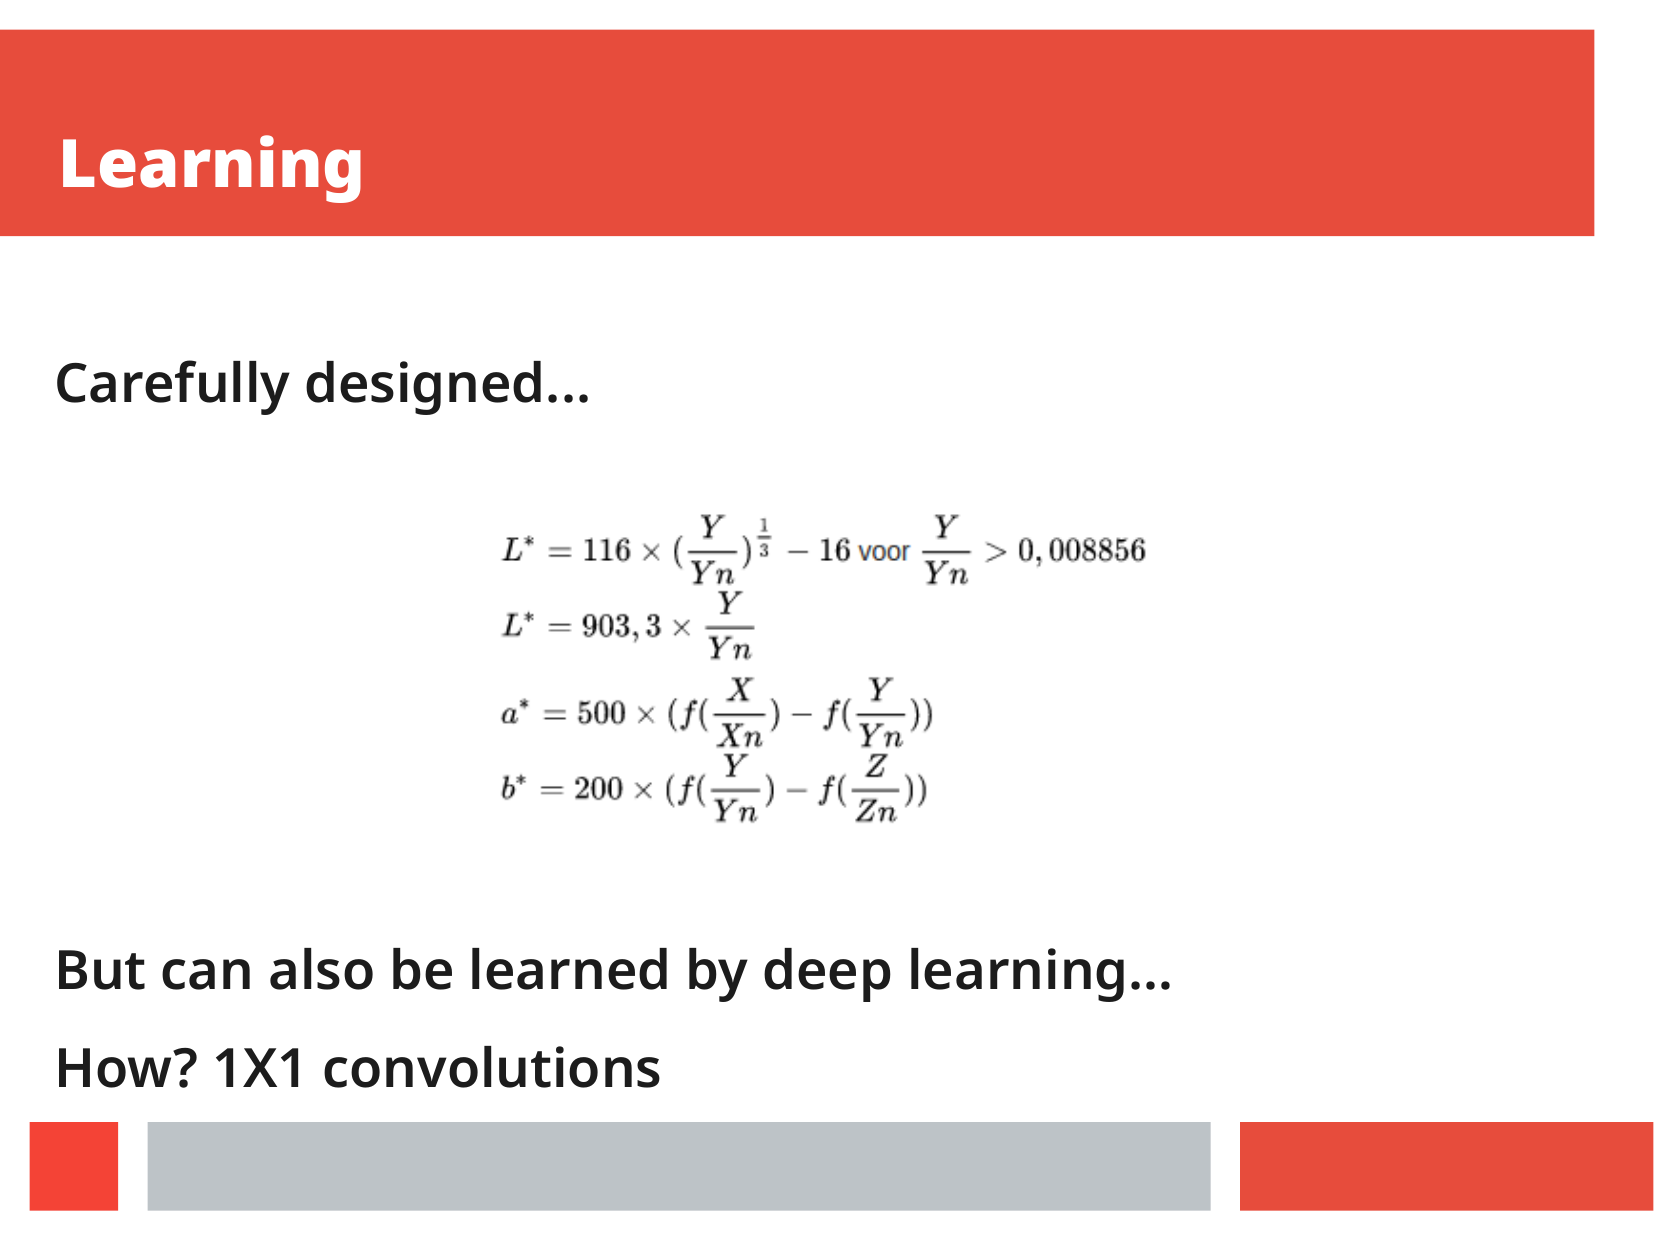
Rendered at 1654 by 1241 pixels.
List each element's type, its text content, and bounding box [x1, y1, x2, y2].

list Carefully designed... But can also be learned by deep learning… How? 1X1 convolutions [54, 345, 1561, 1113]
title Learning [59, 59, 1595, 207]
picture [450, 494, 1239, 829]
